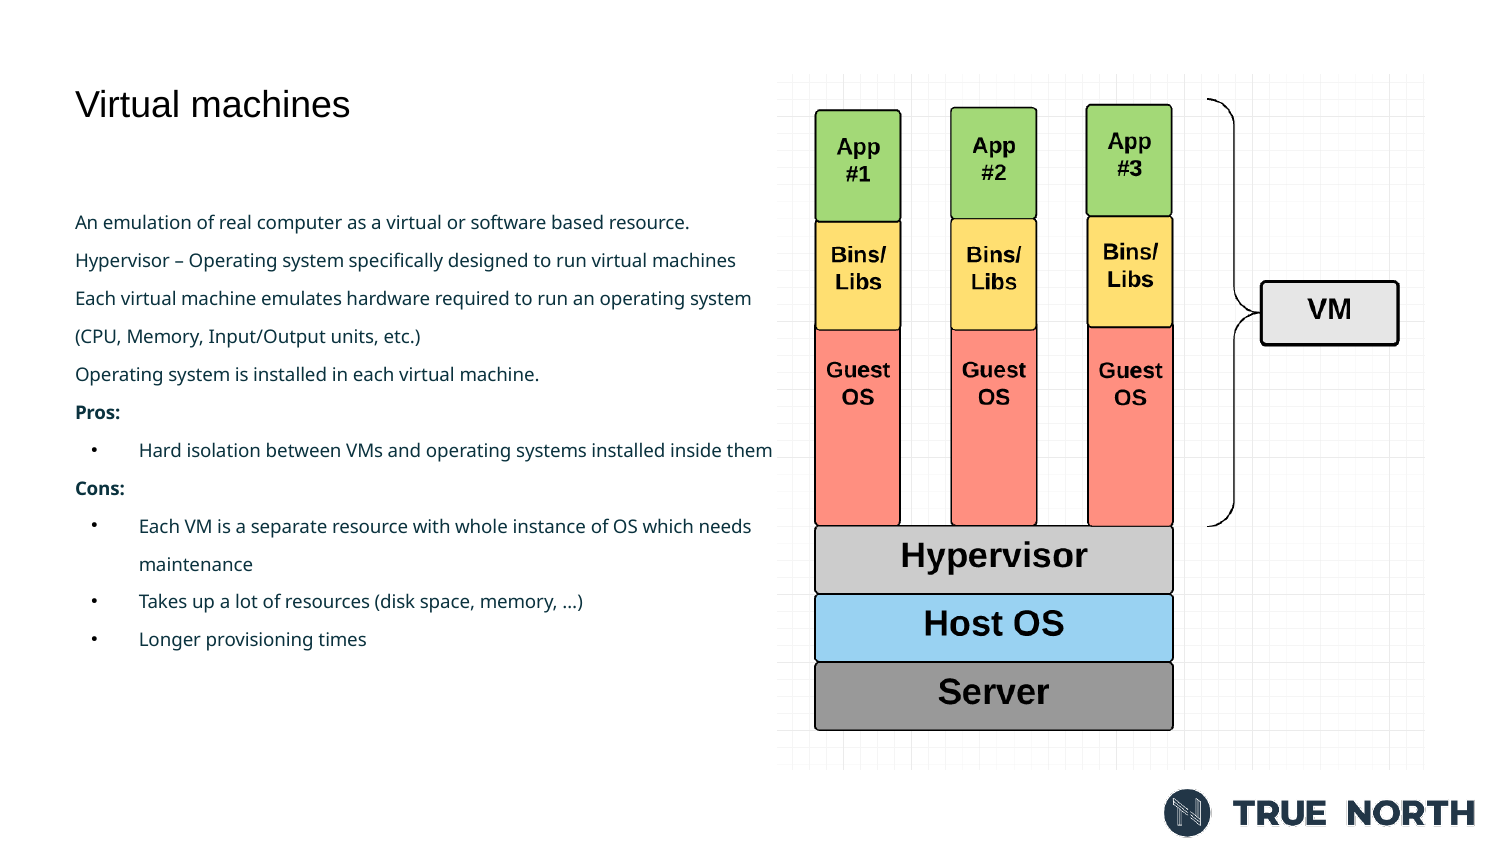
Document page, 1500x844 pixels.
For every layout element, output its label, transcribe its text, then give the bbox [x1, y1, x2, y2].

picture [777, 74, 1425, 770]
picture [1162, 787, 1475, 838]
title Virtual machines [75, 33, 1425, 175]
list An emulation of real computer as a virtual or software based resource. Hypervisor – Operating system specifically designed to run virtual machines Each virtual machine emulates hardware required to run an operating system (CPU, Memory, Input/Output units, etc.) Operating system is installed in each virtual machine. Pros: Hard isolation between VMs and operating systems installed inside them Cons: Each VM is a separate resource with whole instance of OS which needs maintenance Takes up a lot of resources (disk space, memory, …) Longer provisioning times [75, 197, 777, 687]
